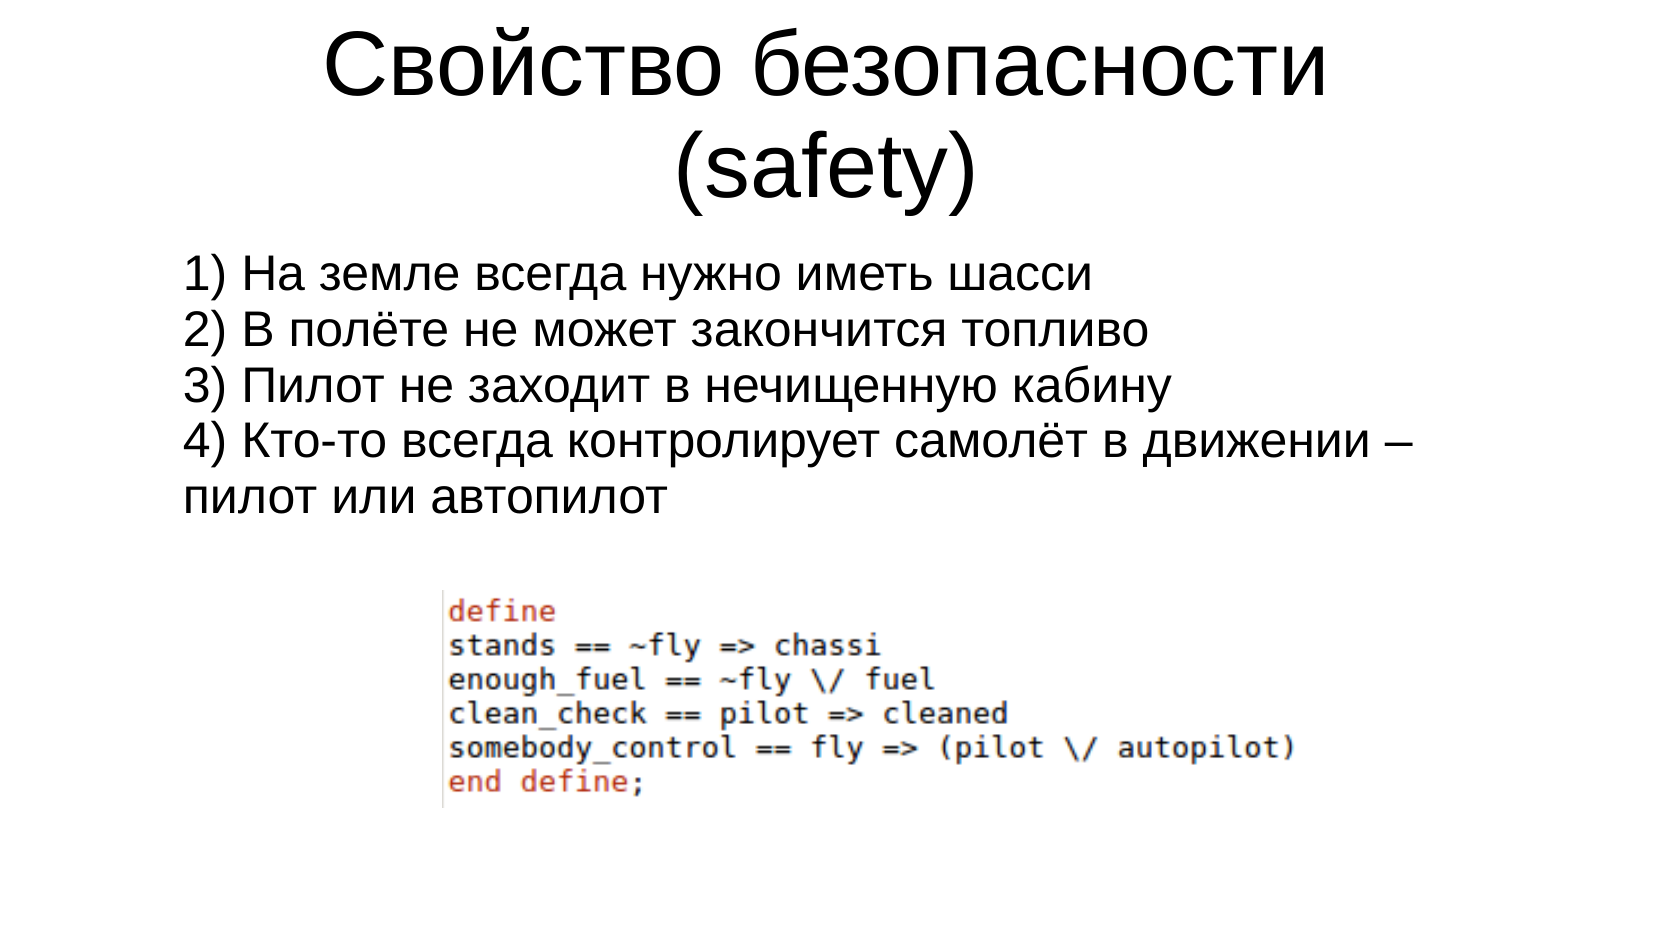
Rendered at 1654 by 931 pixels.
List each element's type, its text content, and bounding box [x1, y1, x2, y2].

title Свойство безопасности (safety) [82, 12, 1571, 218]
text_box 1) На земле всегда нужно иметь шасси 2) В полёте не может закончится топливо 3) Пилот не заходит в нечищенную кабину 4) Кто-то всегда контролирует самолёт в движении – пилот или автопилот [168, 237, 1447, 532]
picture [442, 590, 1317, 808]
